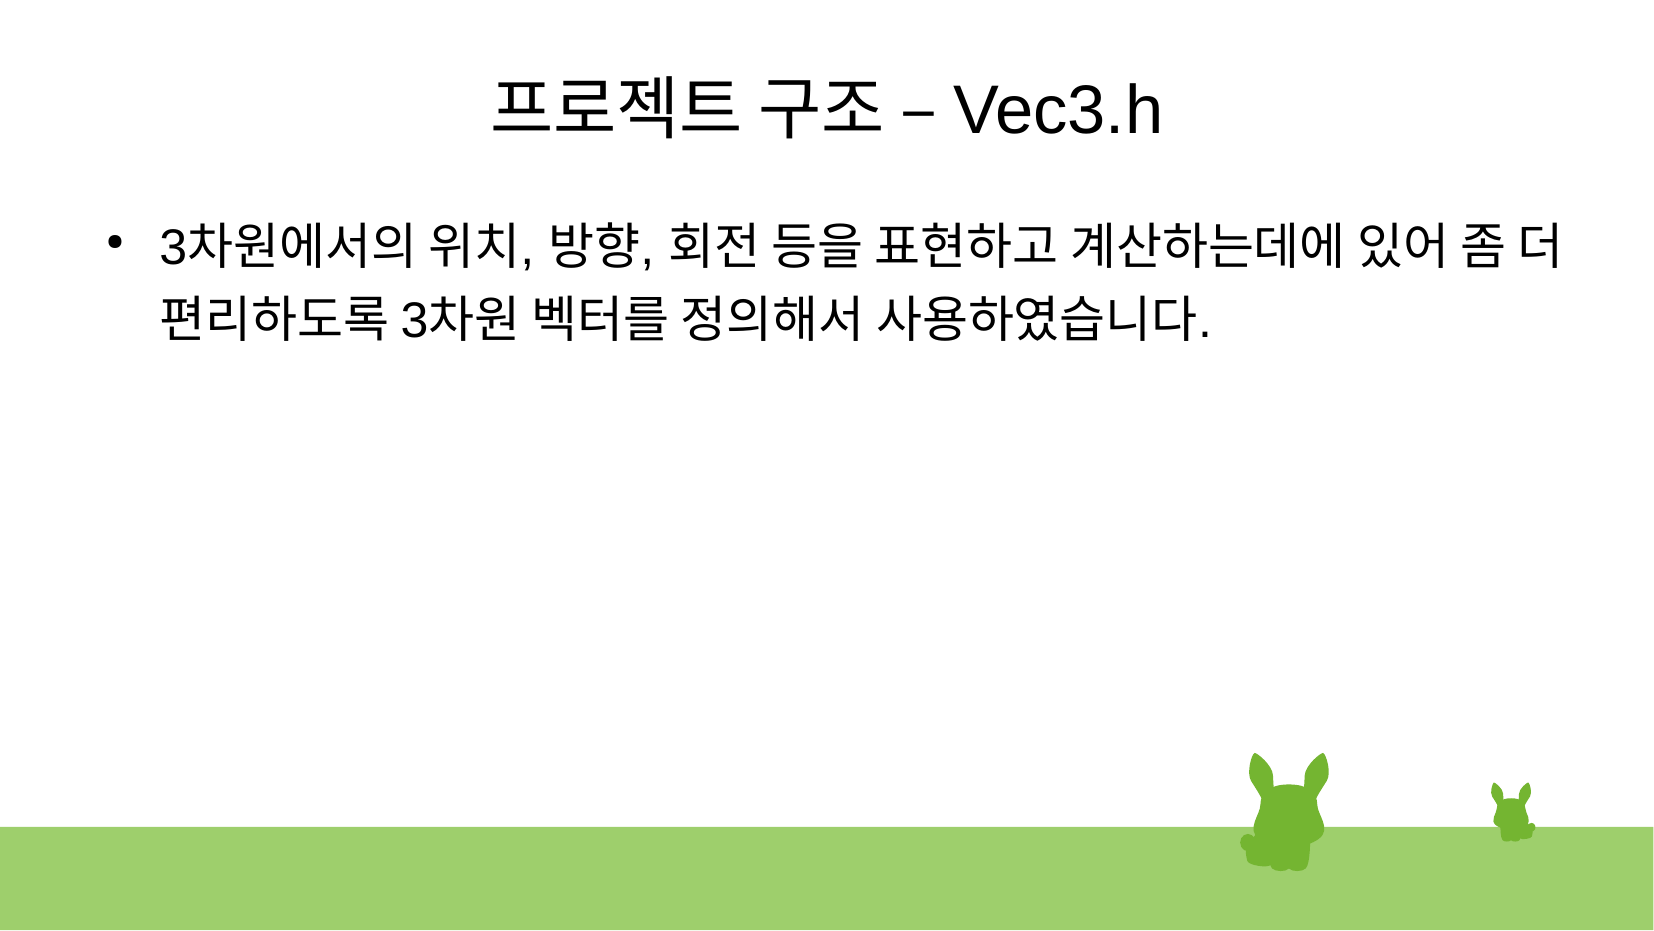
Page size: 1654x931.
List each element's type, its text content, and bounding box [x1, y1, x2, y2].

list 3차원에서의 위치, 방향, 회전 등을 표현하고 계산하는데에 있어 좀 더 편리하도록 3차원 벡터를 정의해서 사용하였습니다. [88, 206, 1565, 739]
title 프로젝트 구조 – Vec3.h [88, 29, 1565, 178]
